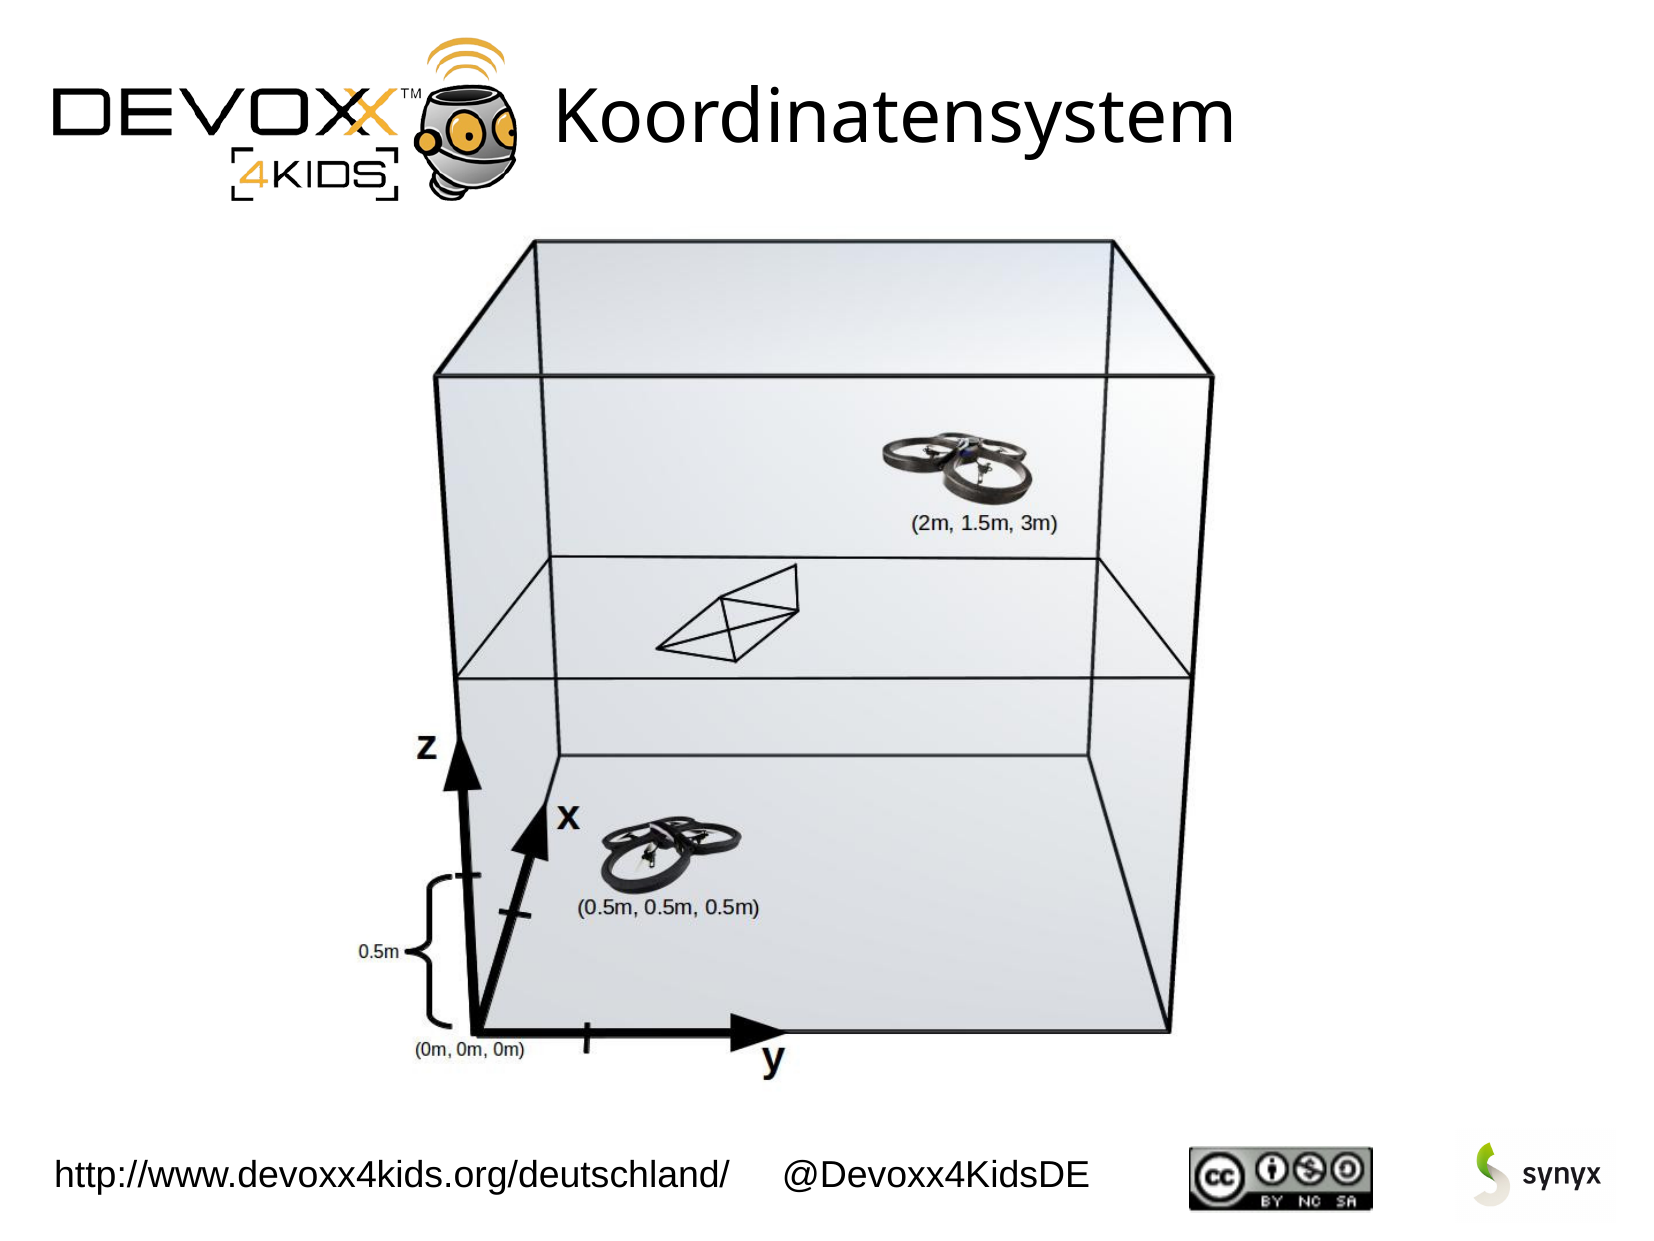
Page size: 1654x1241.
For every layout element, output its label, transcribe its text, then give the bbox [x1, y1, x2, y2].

picture [1189, 1146, 1373, 1213]
title Koordinatensystem [537, 60, 1595, 302]
picture [1455, 1128, 1616, 1223]
picture [53, 37, 517, 201]
picture [339, 208, 1251, 1095]
